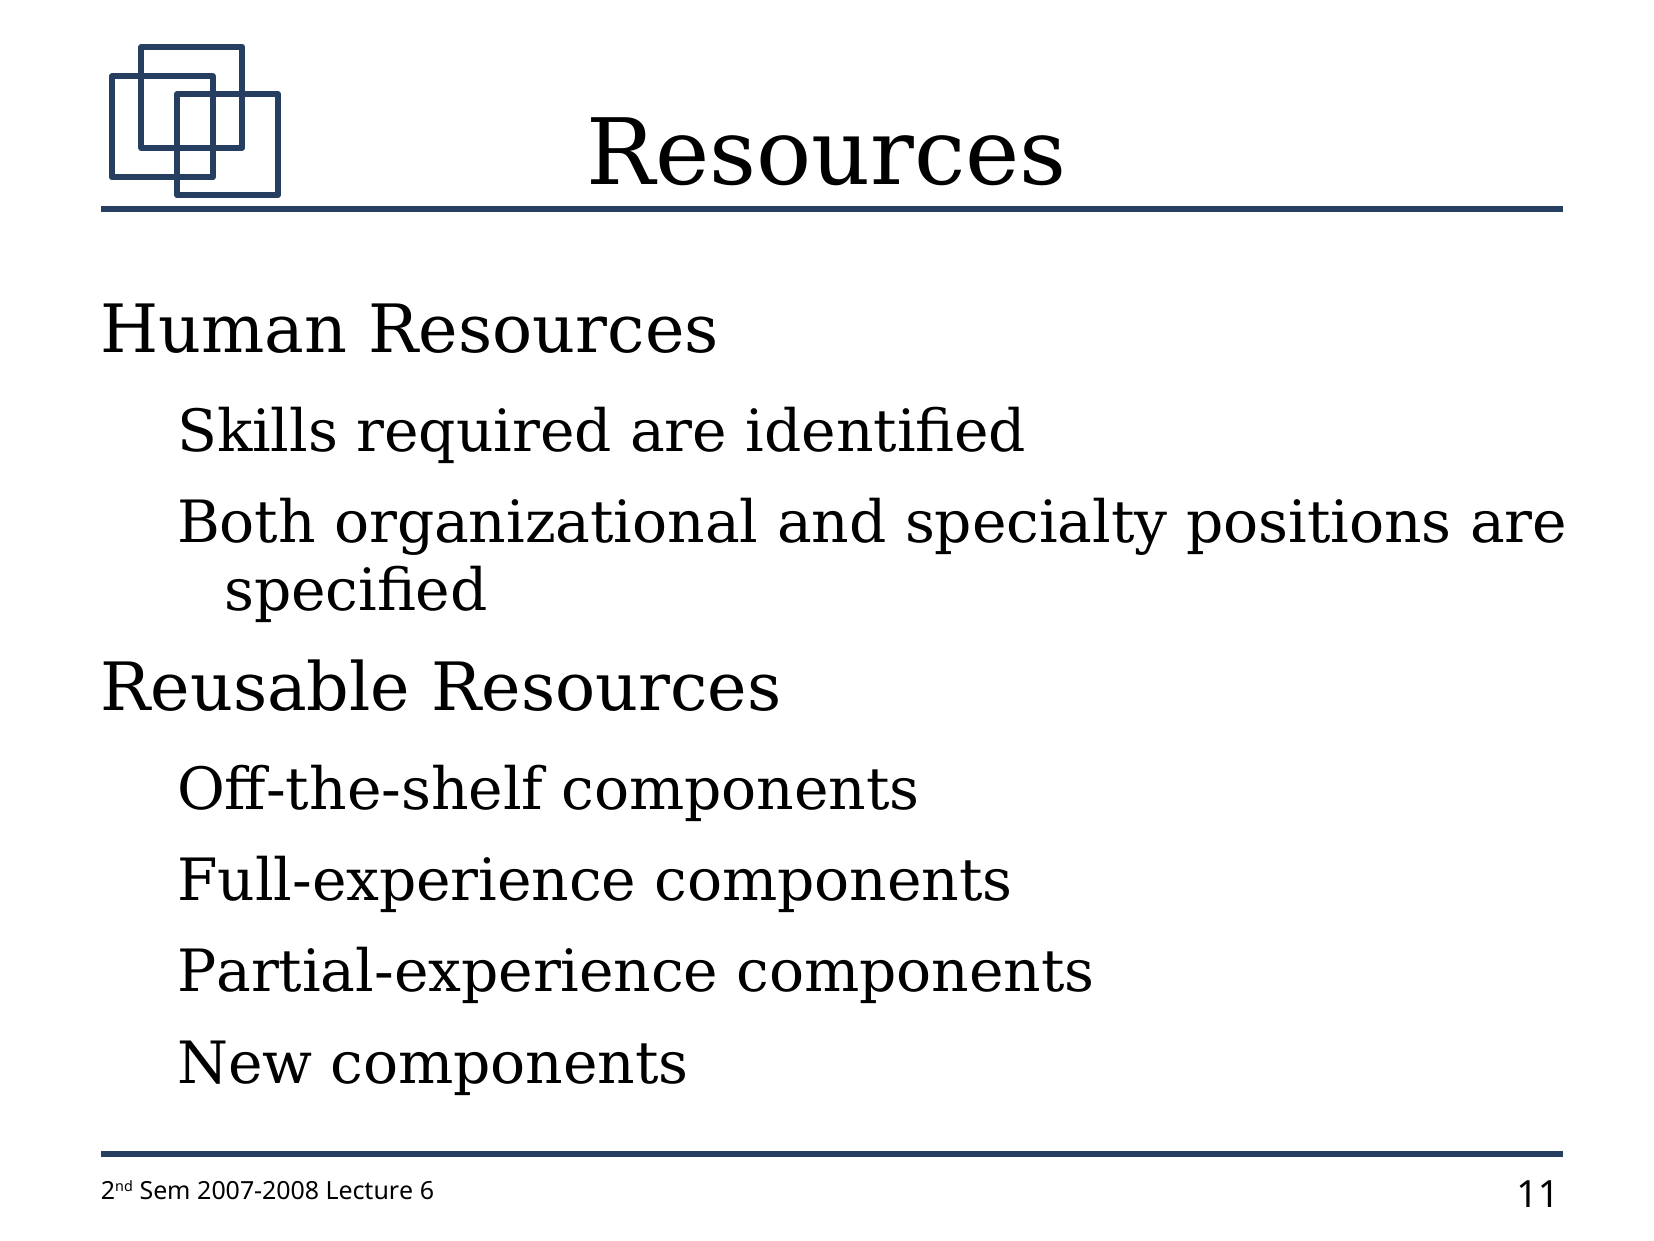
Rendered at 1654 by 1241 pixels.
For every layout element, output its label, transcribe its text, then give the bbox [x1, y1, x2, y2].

title Resources [82, 49, 1571, 257]
list Human Resources Skills required are identified Both organizational and specialty positions are specified Reusable Resources Off-the-shelf components Full-experience components Partial-experience components New components [82, 290, 1571, 1109]
